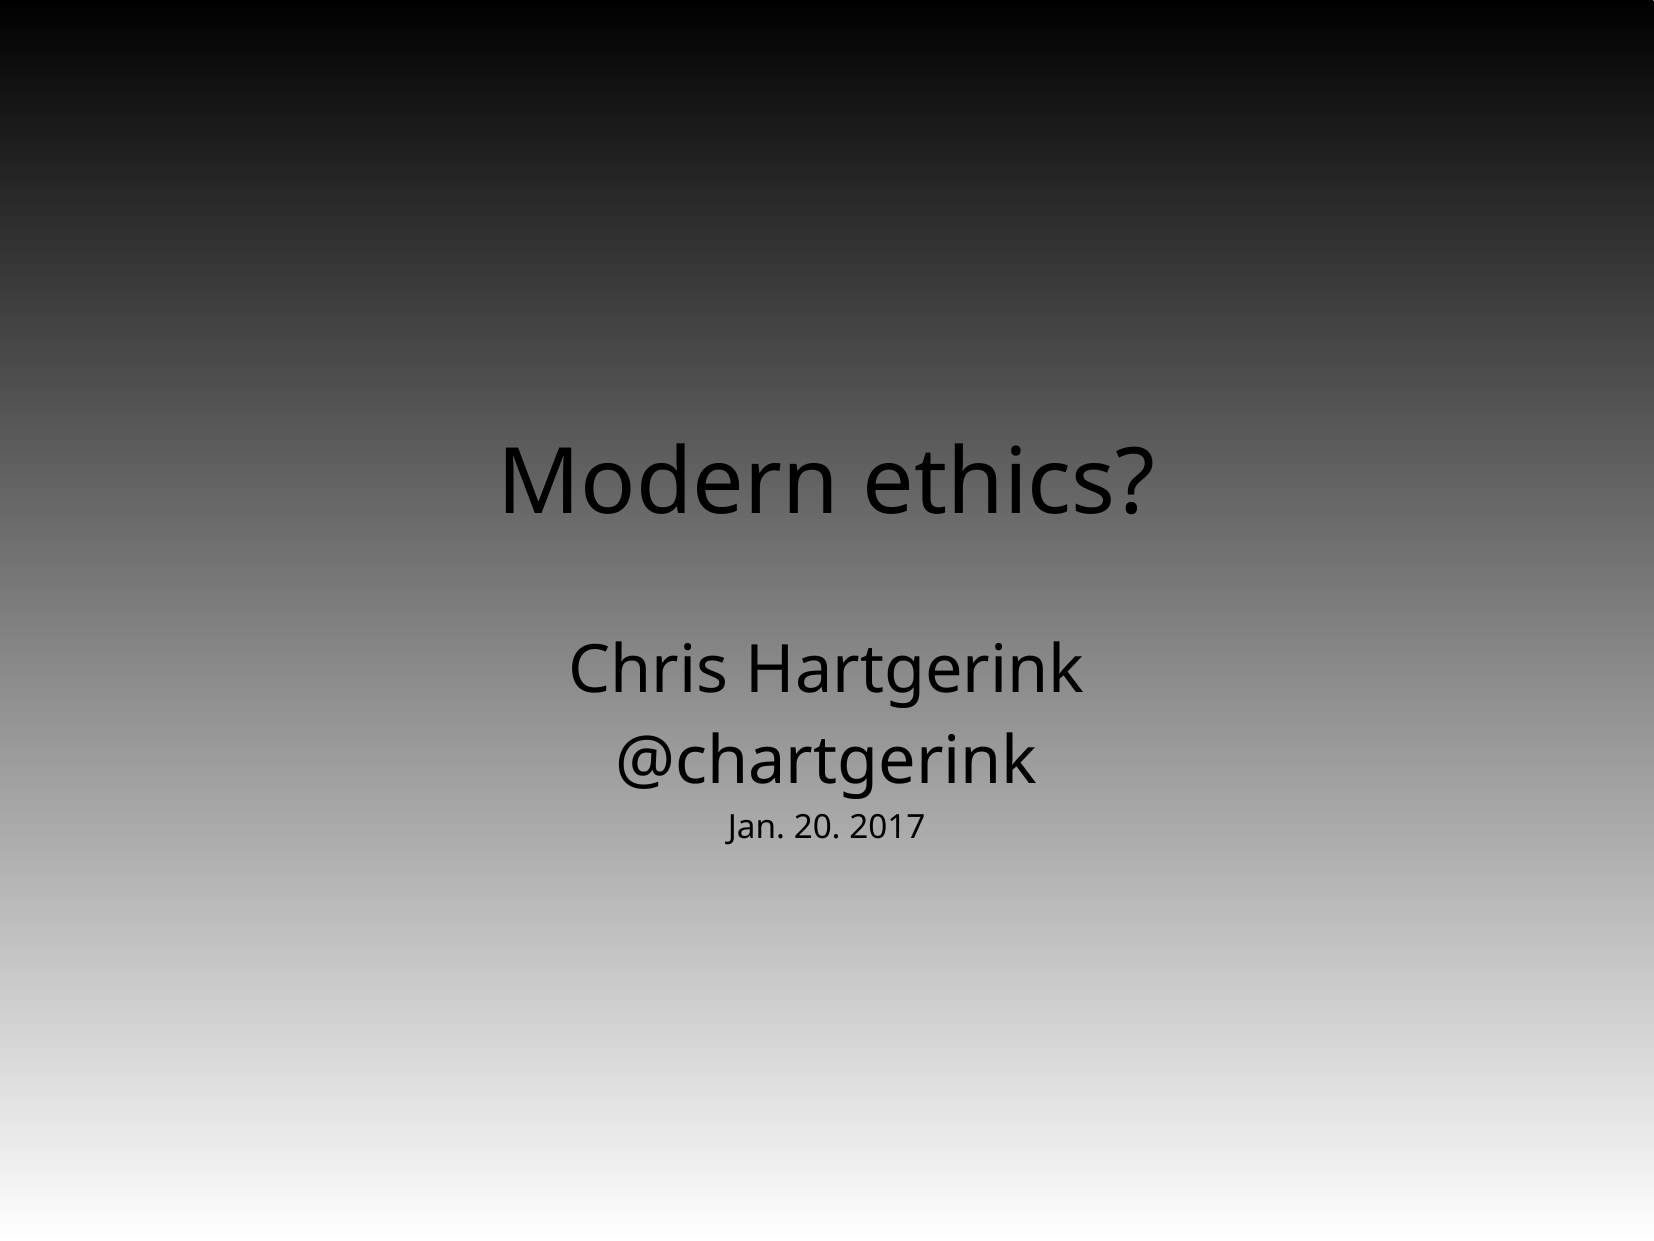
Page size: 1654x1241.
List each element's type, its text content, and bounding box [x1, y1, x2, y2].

subtitle Chris Hartgerink @chartgerink Jan. 20. 2017 [82, 375, 1571, 1095]
